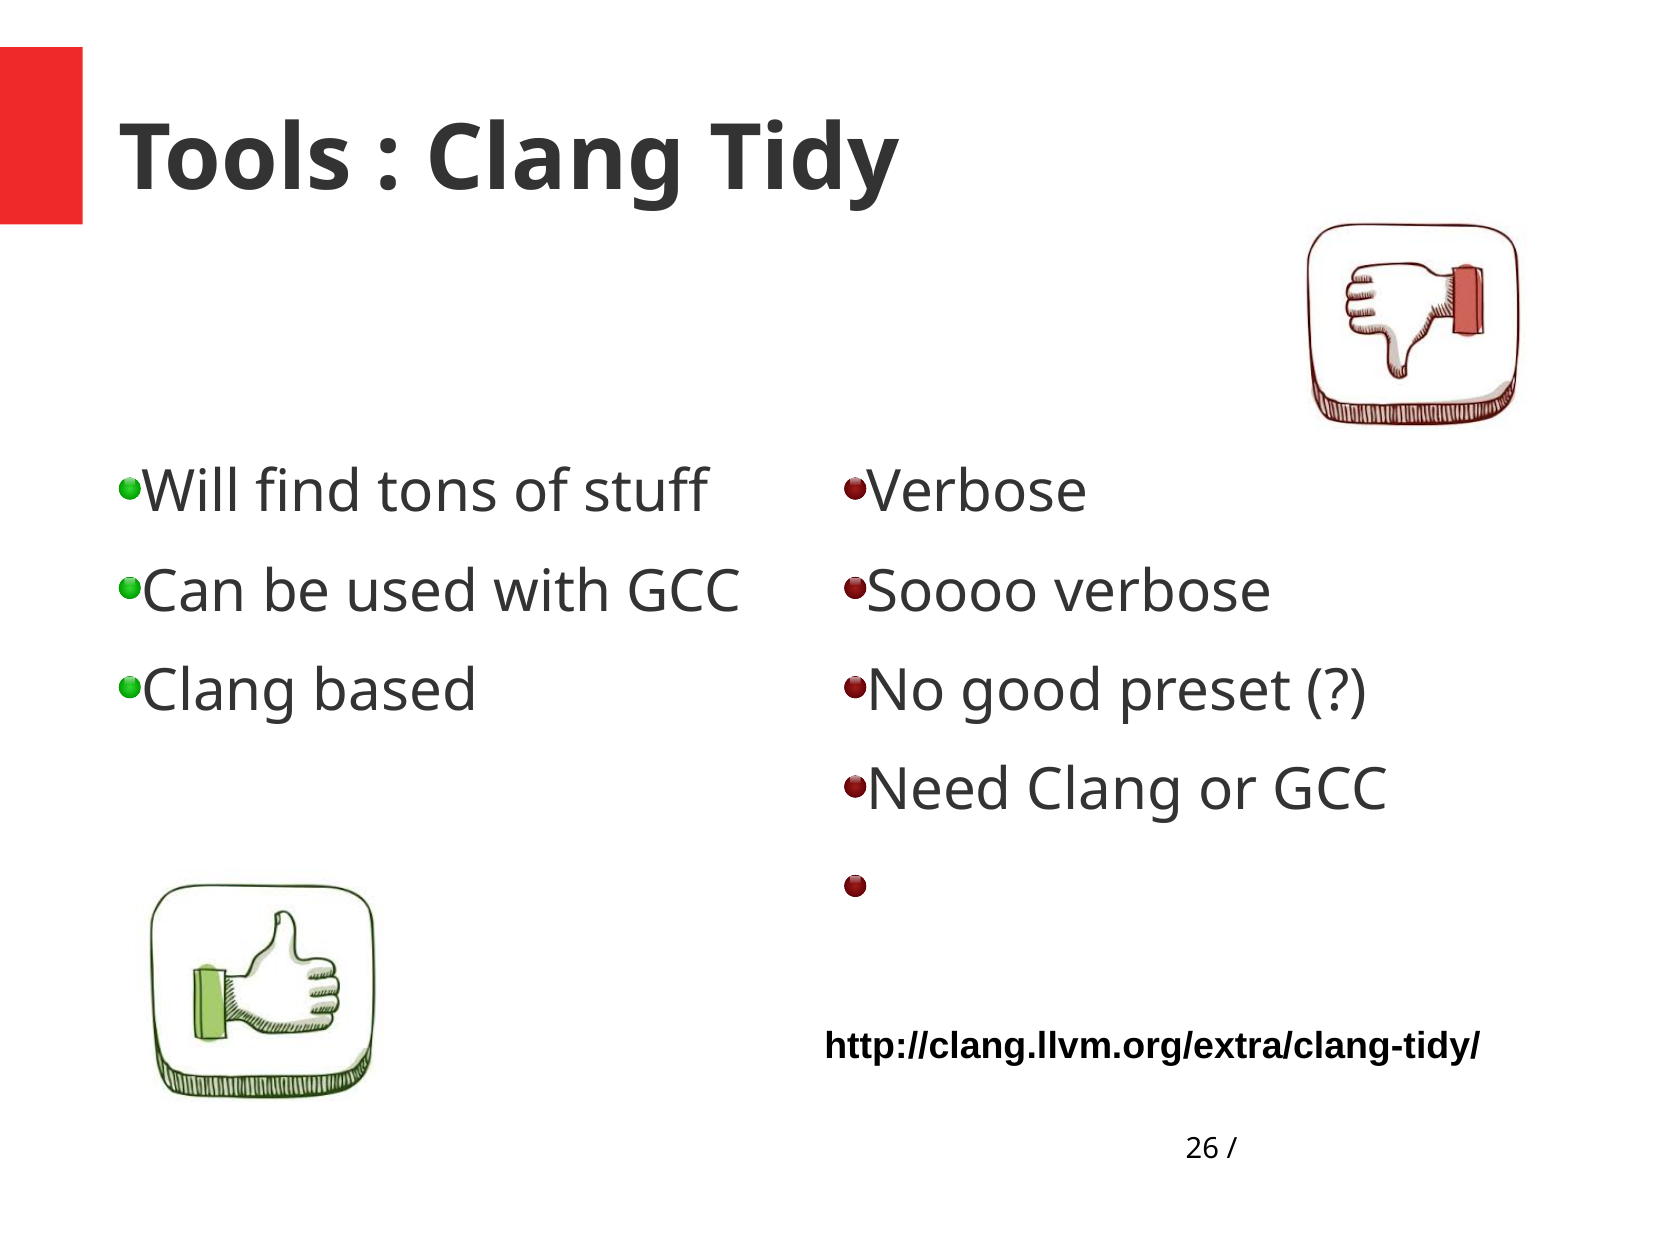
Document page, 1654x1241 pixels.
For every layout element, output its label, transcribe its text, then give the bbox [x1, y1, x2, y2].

title Tools : Clang Tidy [118, 49, 1571, 257]
picture [135, 870, 391, 1114]
list Will find tons of stuff Can be used with GCC Clang based [118, 354, 810, 1074]
text_box http://clang.llvm.org/extra/clang-tidy/ [809, 1016, 1516, 1116]
text_box / [1185, 1129, 1571, 1216]
picture [1290, 210, 1534, 440]
list Verbose Soooo verbose No good preset (?) Need Clang or GCC [844, 354, 1591, 1074]
